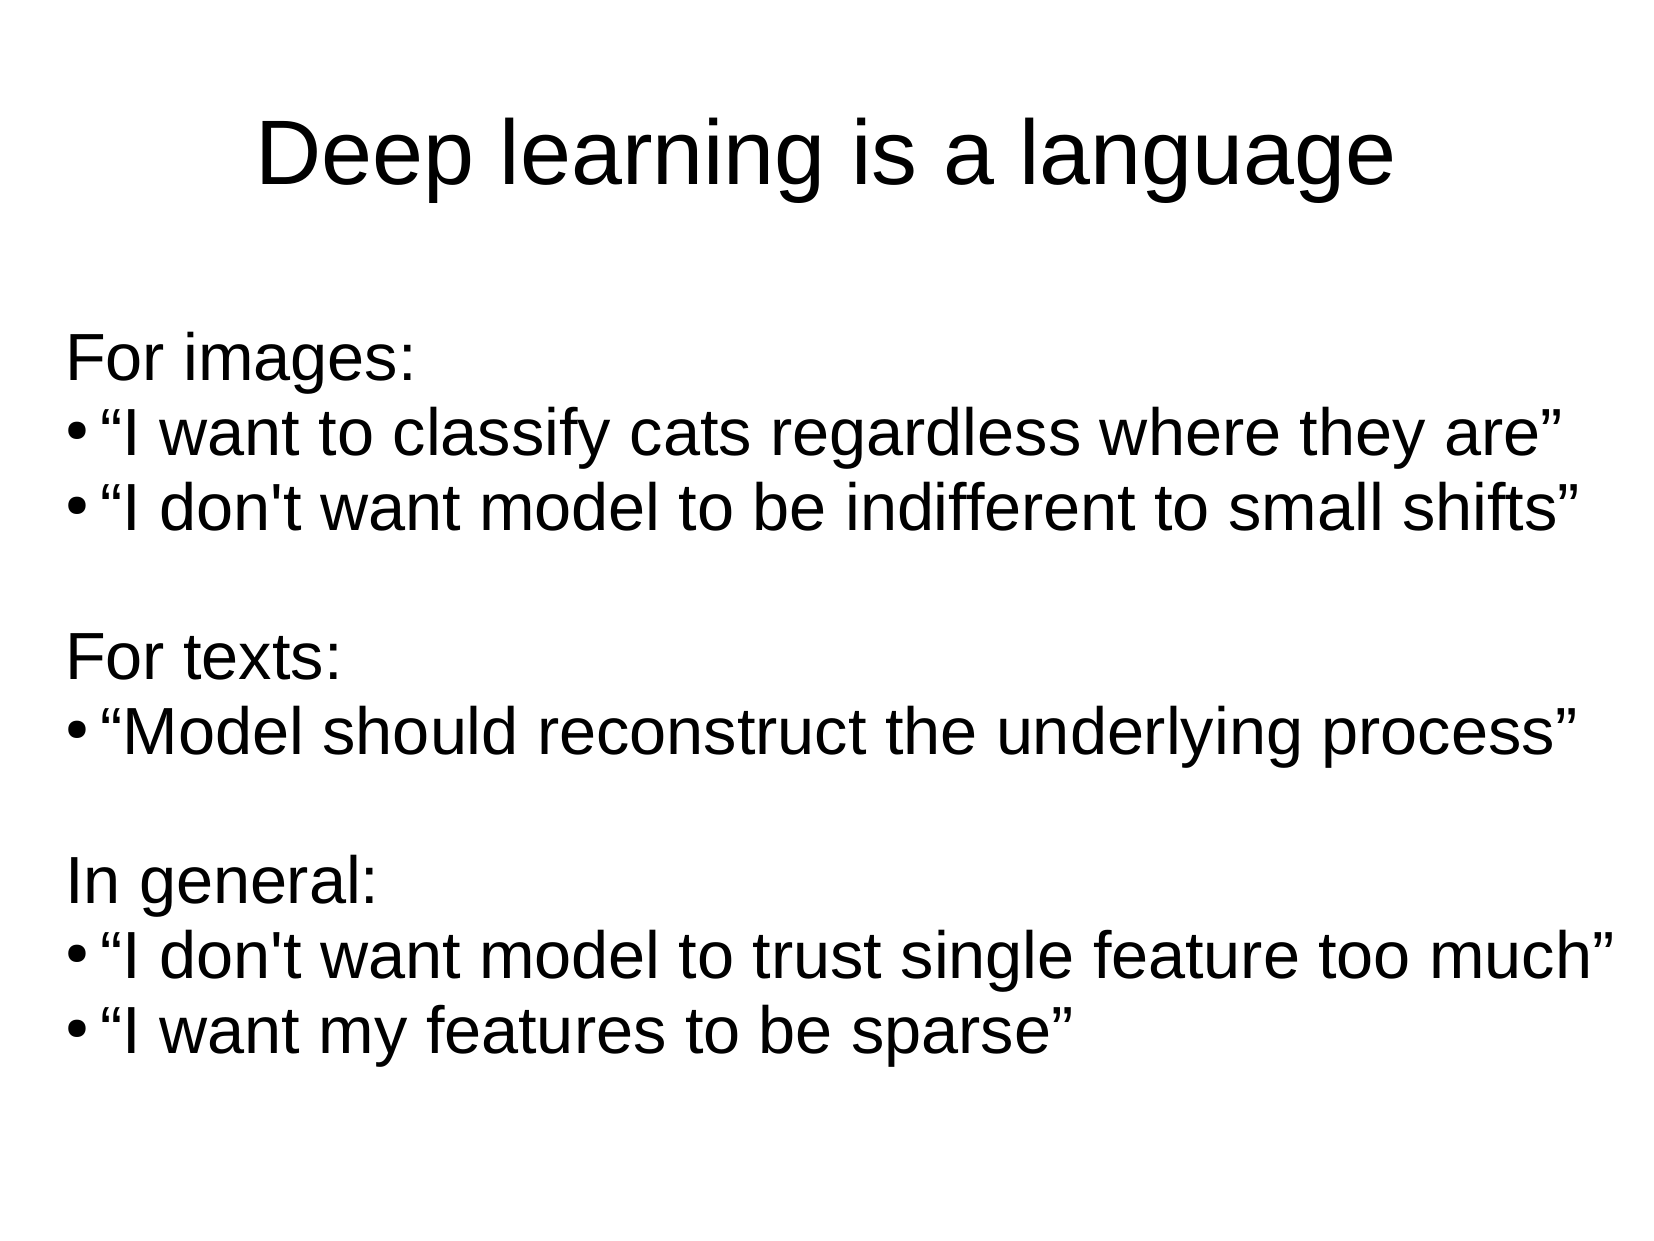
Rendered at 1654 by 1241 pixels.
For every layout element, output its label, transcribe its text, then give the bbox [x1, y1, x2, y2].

text_box For images: “I want to classify cats regardless where they are” “I don't want model to be indifferent to small shifts” For texts: “Model should reconstruct the underlying process” In general: “I don't want model to trust single feature too much” “I want my features to be sparse” [15, 312, 1647, 1076]
title Deep learning is a language [82, 49, 1571, 257]
